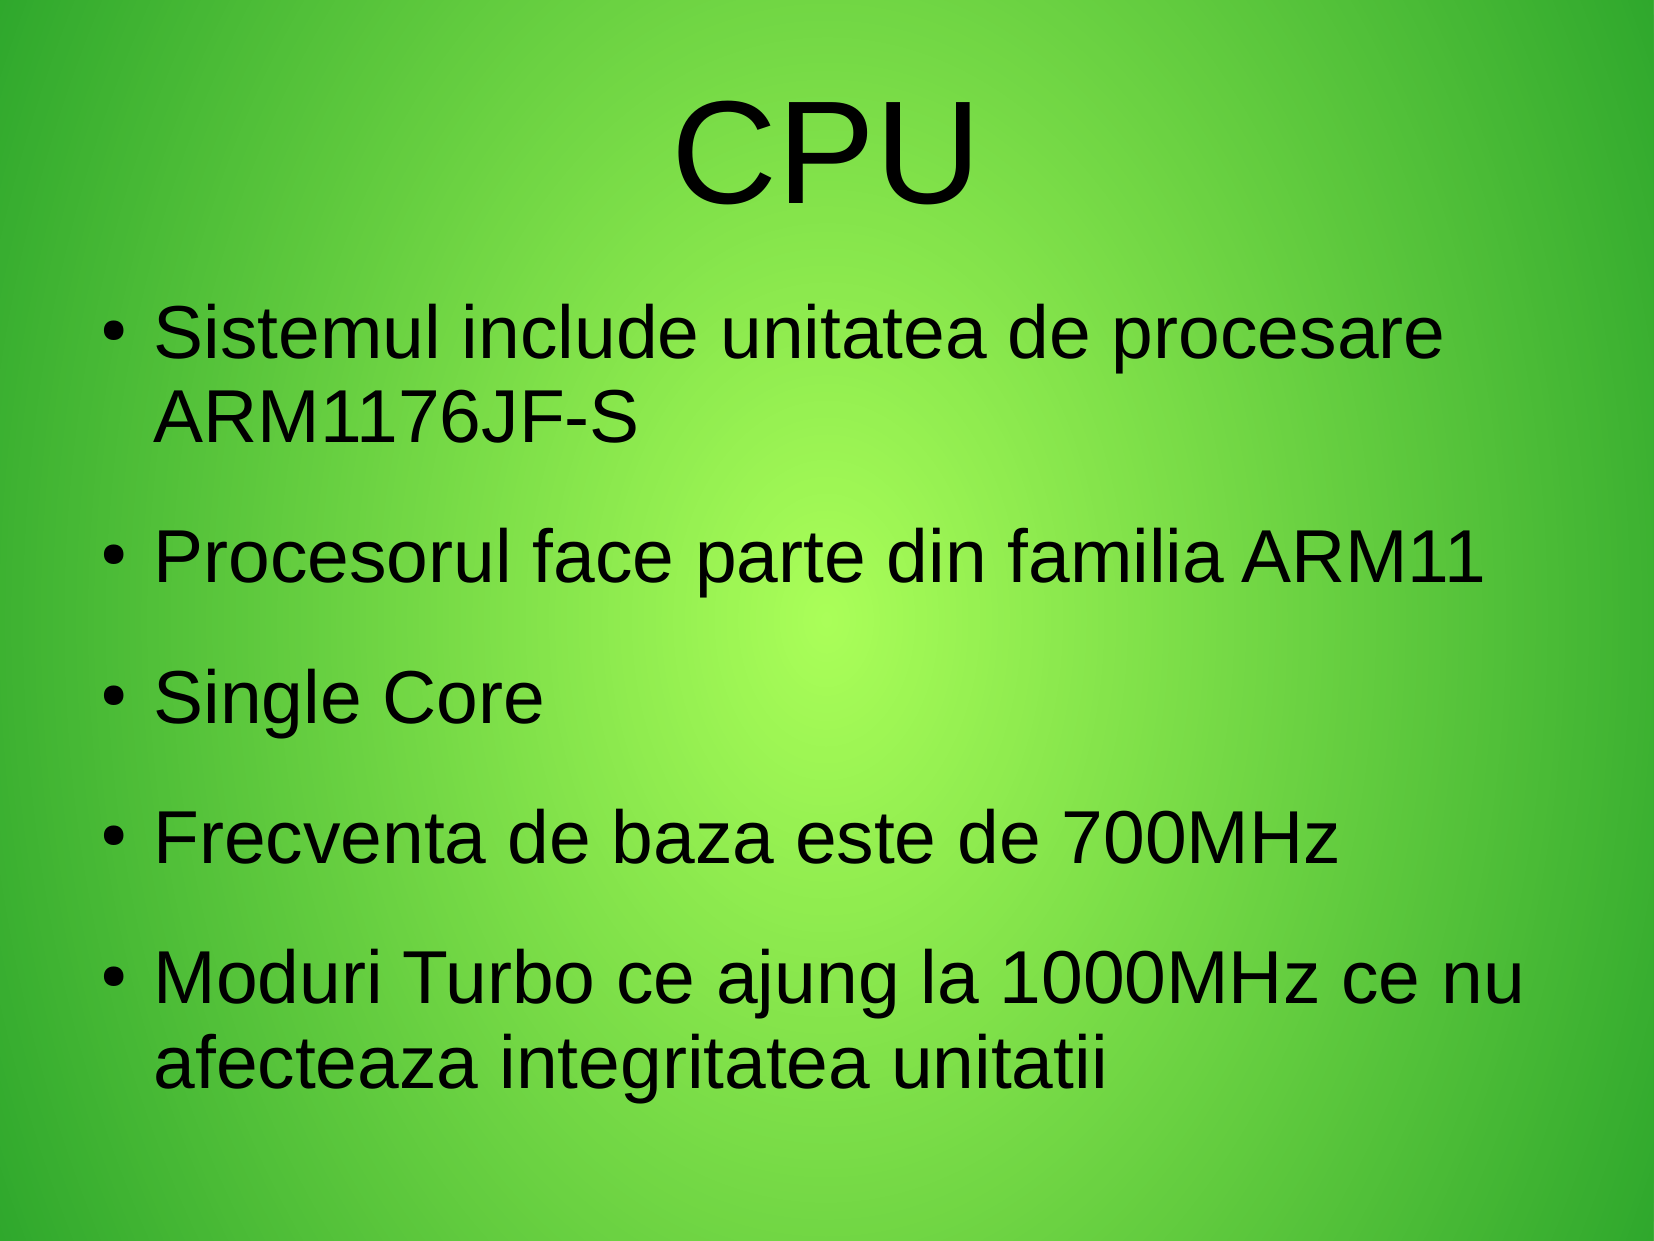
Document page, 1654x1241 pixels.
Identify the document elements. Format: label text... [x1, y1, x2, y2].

list Sistemul include unitatea de procesare ARM1176JF-S Procesorul face parte din familia ARM11 Single Core Frecventa de baza este de 700MHz Moduri Turbo ce ajung la 1000MHz ce nu afecteaza integritatea unitatii [82, 290, 1571, 1171]
title CPU [82, 49, 1571, 257]
